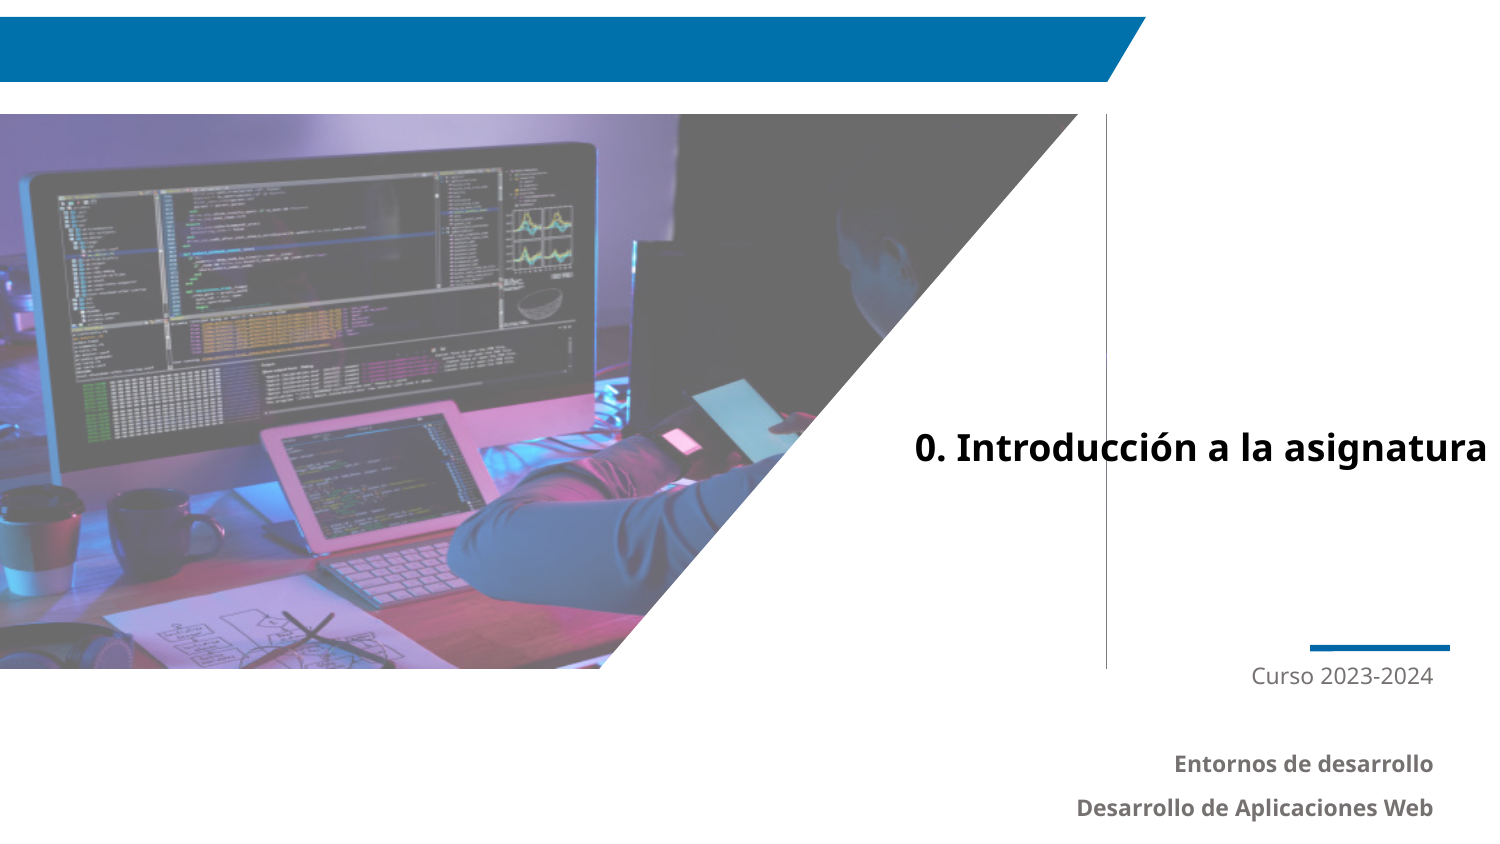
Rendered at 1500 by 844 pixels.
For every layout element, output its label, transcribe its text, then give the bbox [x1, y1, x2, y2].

list Curso 2023-2024 Entornos de desarrollo Desarrollo de Aplicaciones Web [809, 658, 1448, 836]
text_box 0. Introducción a la asignatura [410, 421, 1500, 599]
